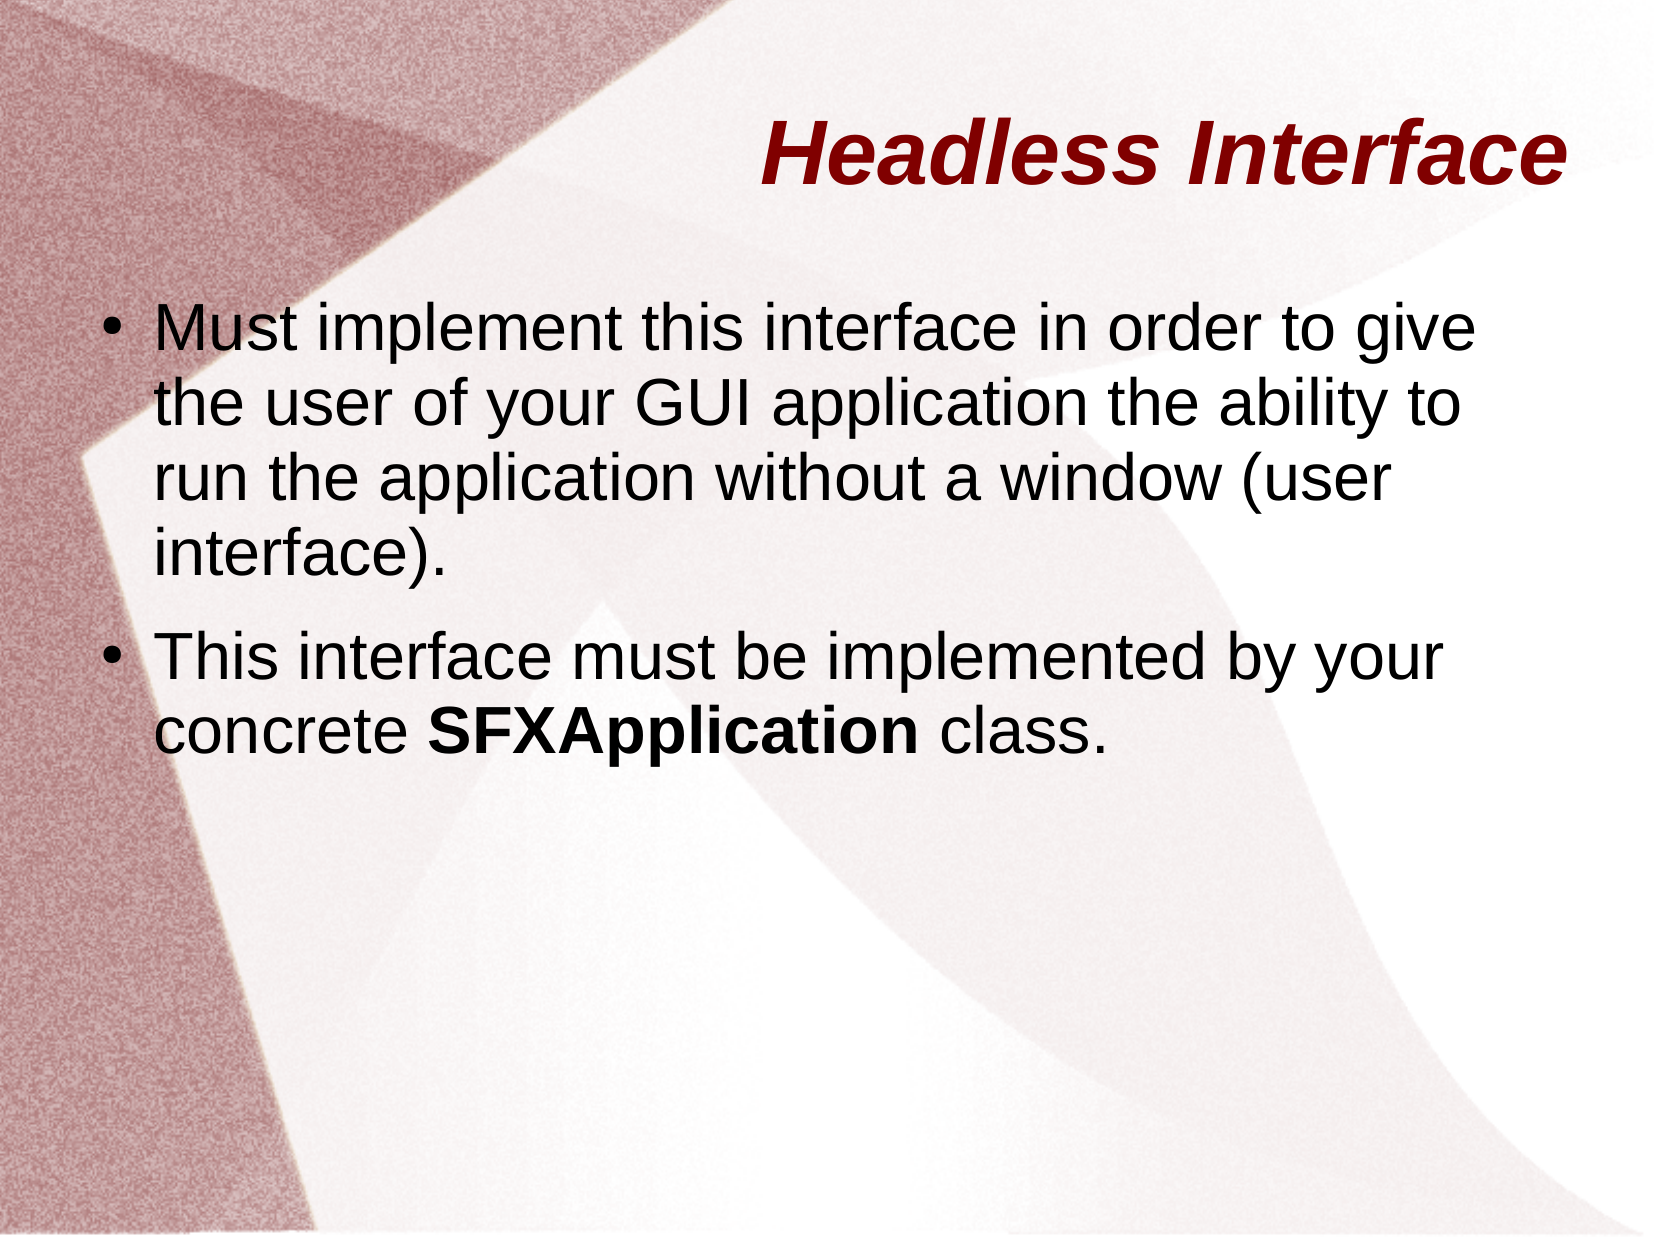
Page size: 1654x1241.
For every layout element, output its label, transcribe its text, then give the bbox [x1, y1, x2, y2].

list Must implement this interface in order to give the user of your GUI application the ability to run the application without a window (user interface). This interface must be implemented by your concrete SFXApplication class. [82, 290, 1571, 1109]
picture [0, 0, 1654, 1241]
title Headless Interface [82, 101, 1571, 205]
